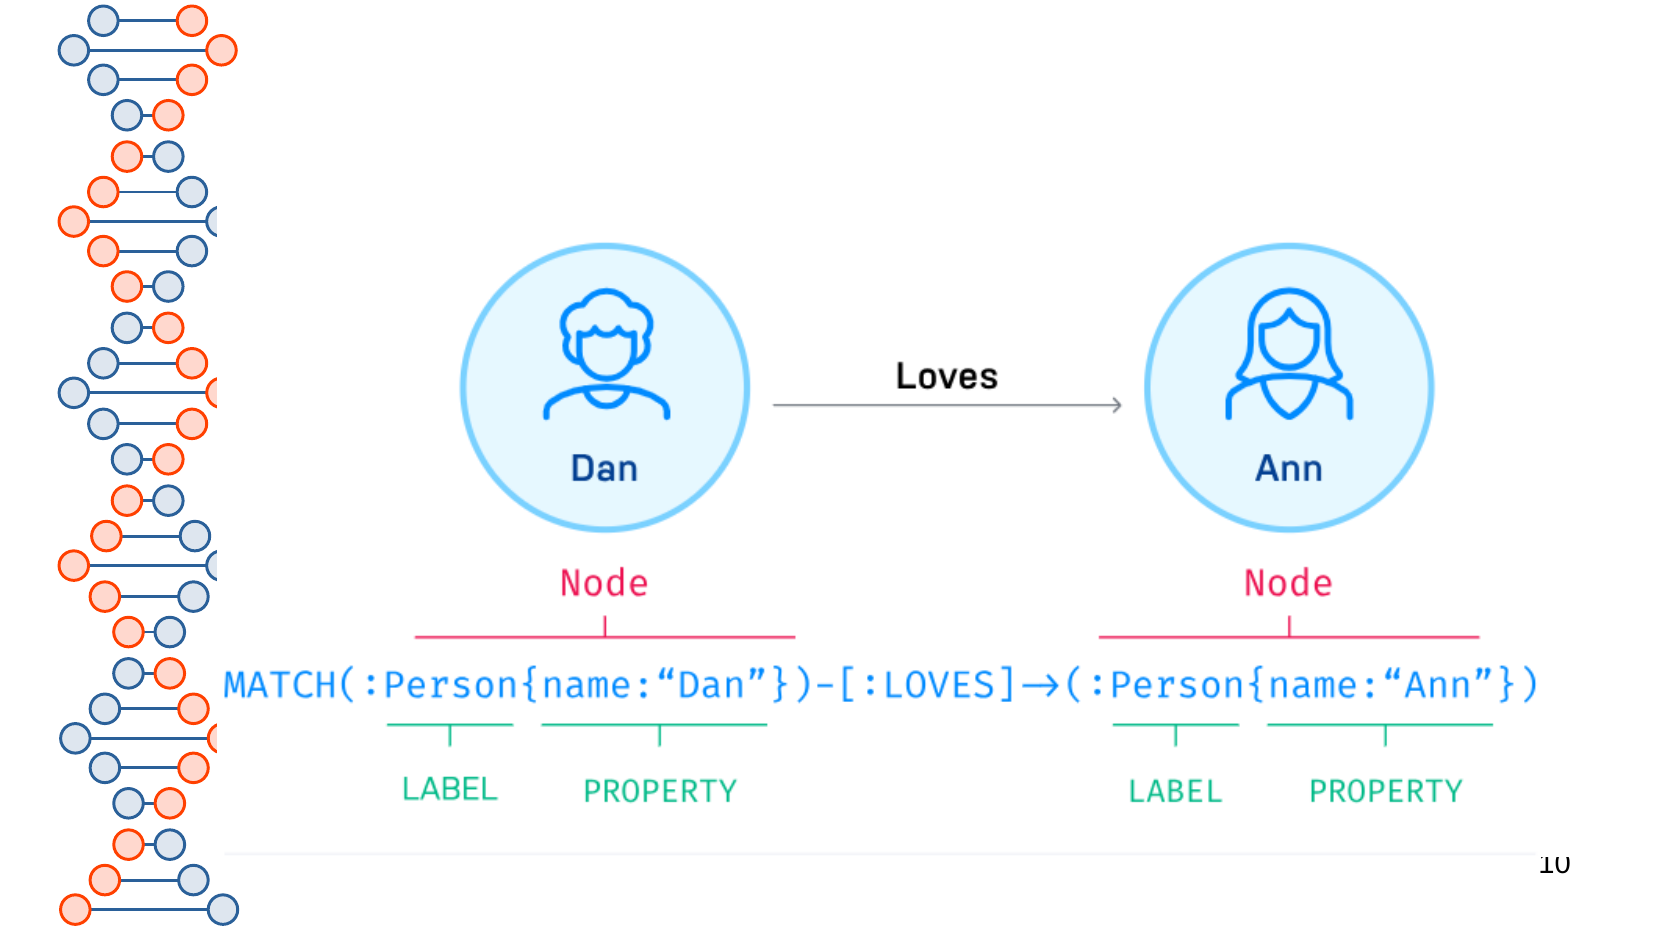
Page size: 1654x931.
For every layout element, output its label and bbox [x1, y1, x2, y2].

picture [217, 193, 1595, 857]
